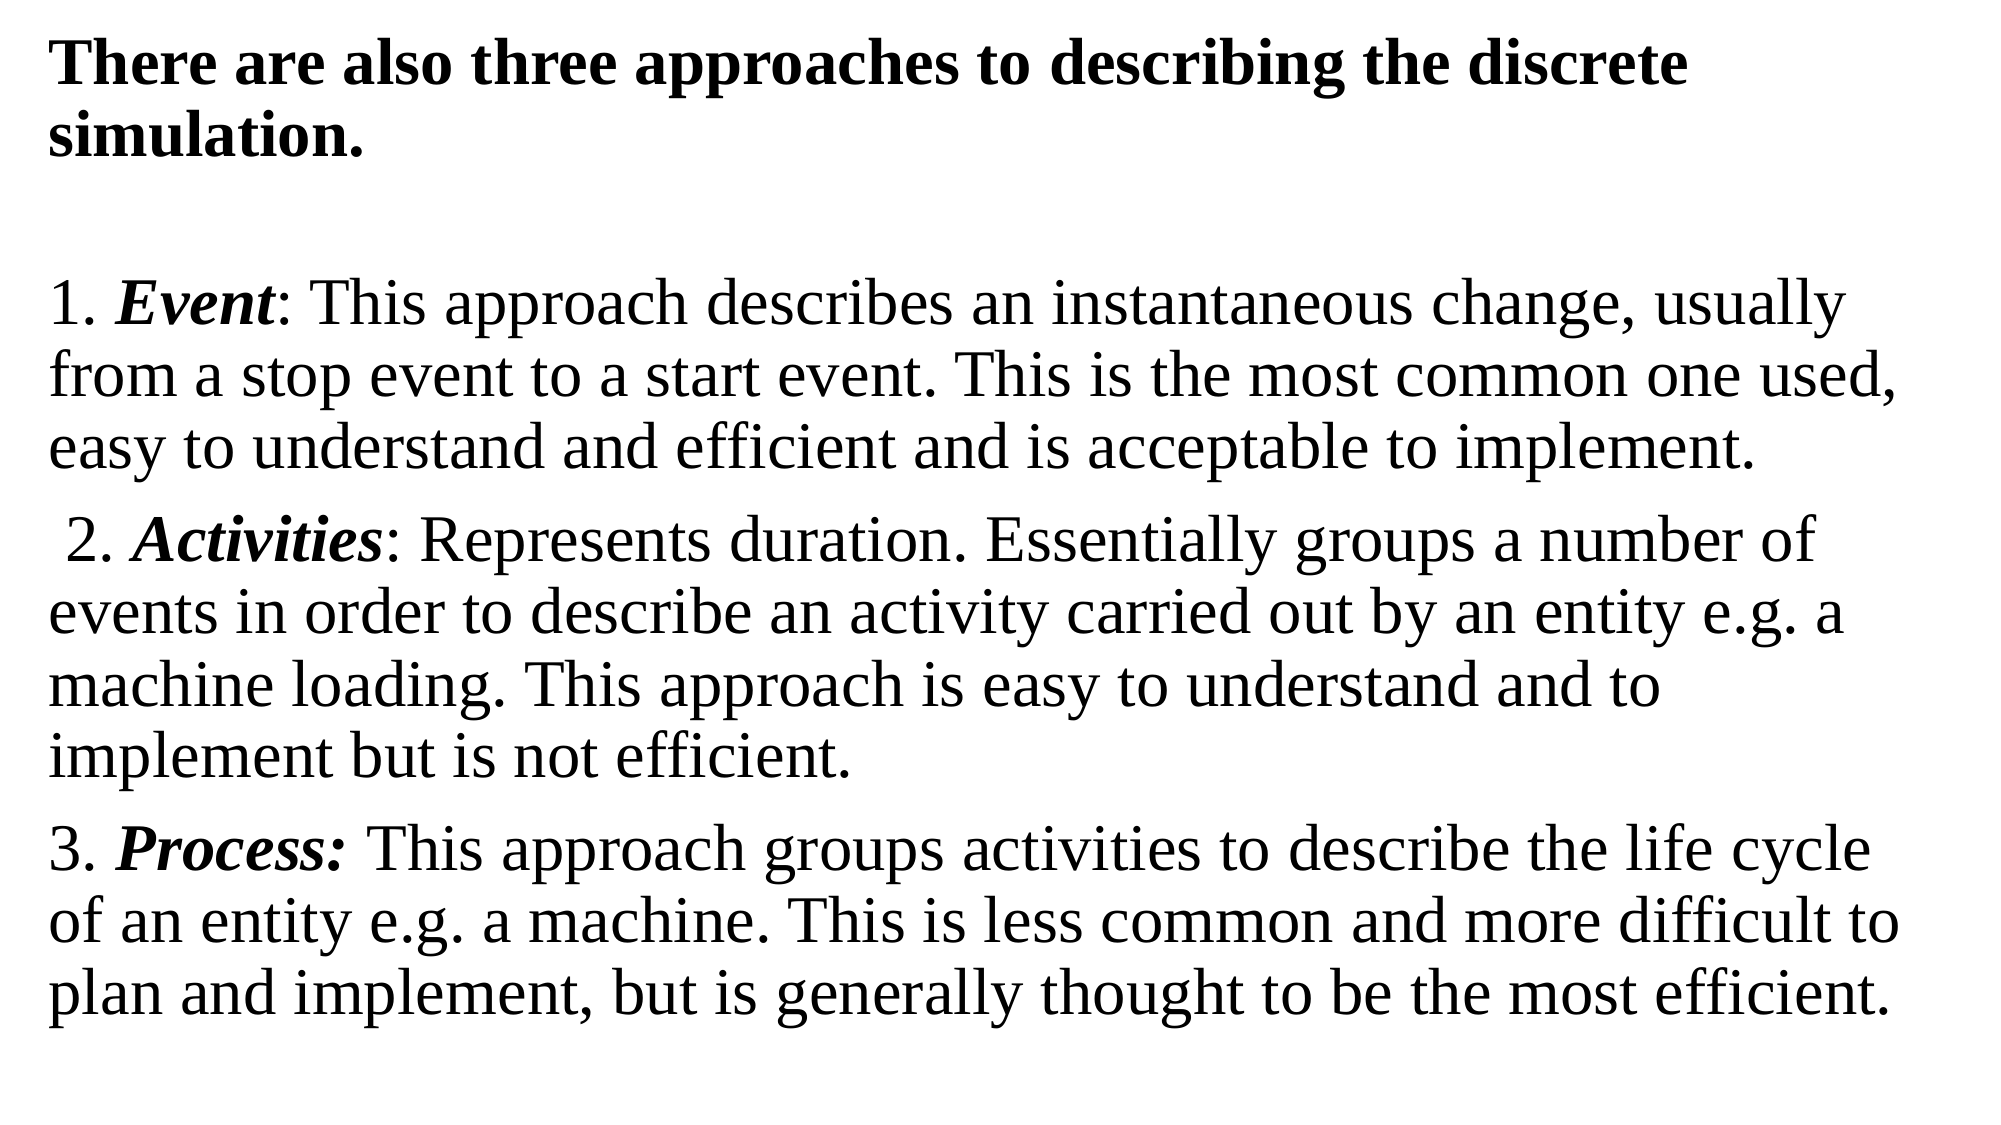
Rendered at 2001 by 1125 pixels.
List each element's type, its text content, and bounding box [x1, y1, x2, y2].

title There are also three approaches to describing the discrete simulation. [33, 17, 1942, 259]
list 1. Event: This approach describes an instantaneous change, usually from a stop event to a start event. This is the most common one used, easy to understand and efficient and is acceptable to implement. 2. Activities: Represents duration. Essentially groups a number of events in order to describe an activity carried out by an entity e.g. a machine loading. This approach is easy to understand and to implement but is not efficient. 3. Process: This approach groups activities to describe the life cycle of an entity e.g. a machine. This is less common and more difficult to plan and implement, but is generally thought to be the most efficient. [33, 259, 1942, 1102]
